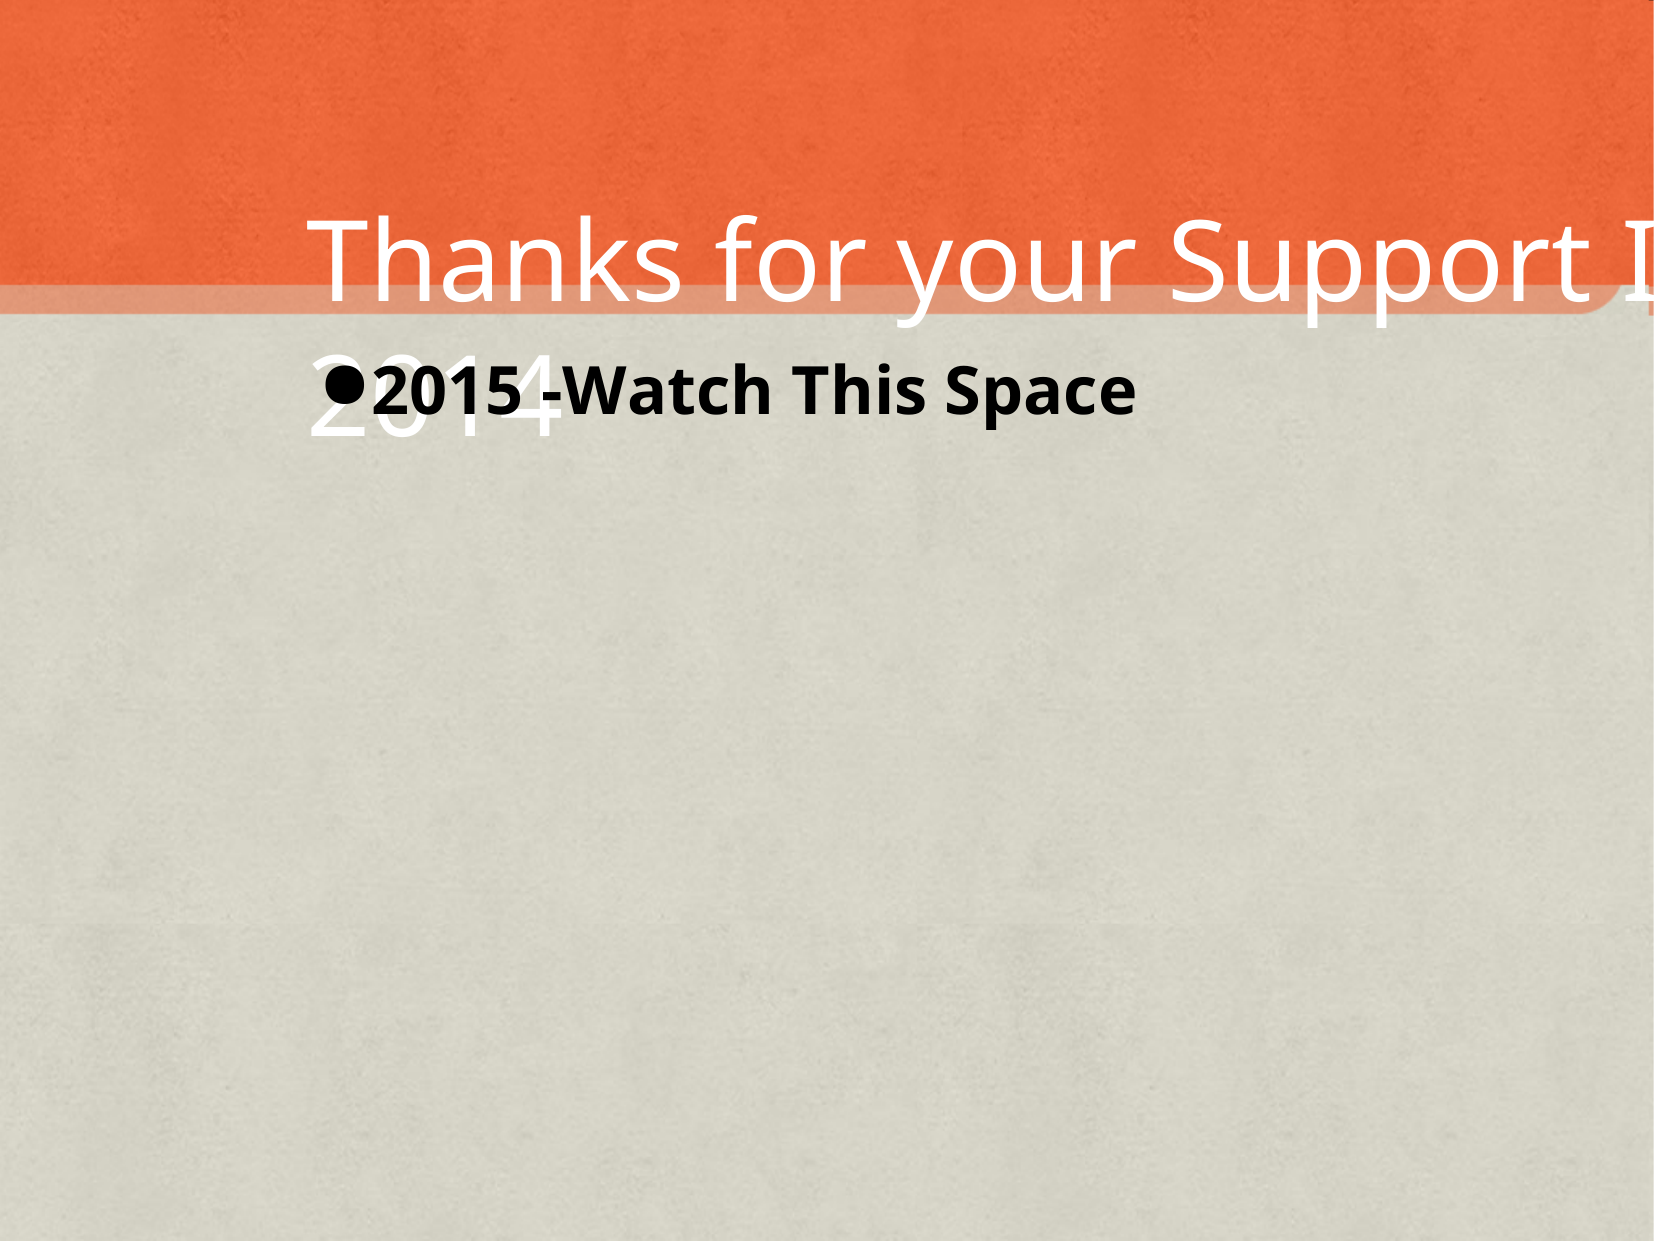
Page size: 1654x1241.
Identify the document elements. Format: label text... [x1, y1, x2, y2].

picture [0, 0, 1654, 1241]
text_box Thanks for your Support In 2014 [306, 189, 1654, 318]
text_box Thanks for your Support In 2014 [1386, 248, 1420, 294]
text_box Thanks for your Support In 2014 [1317, 248, 1351, 294]
text_box 2015 -Watch This Space [301, 348, 1525, 1068]
